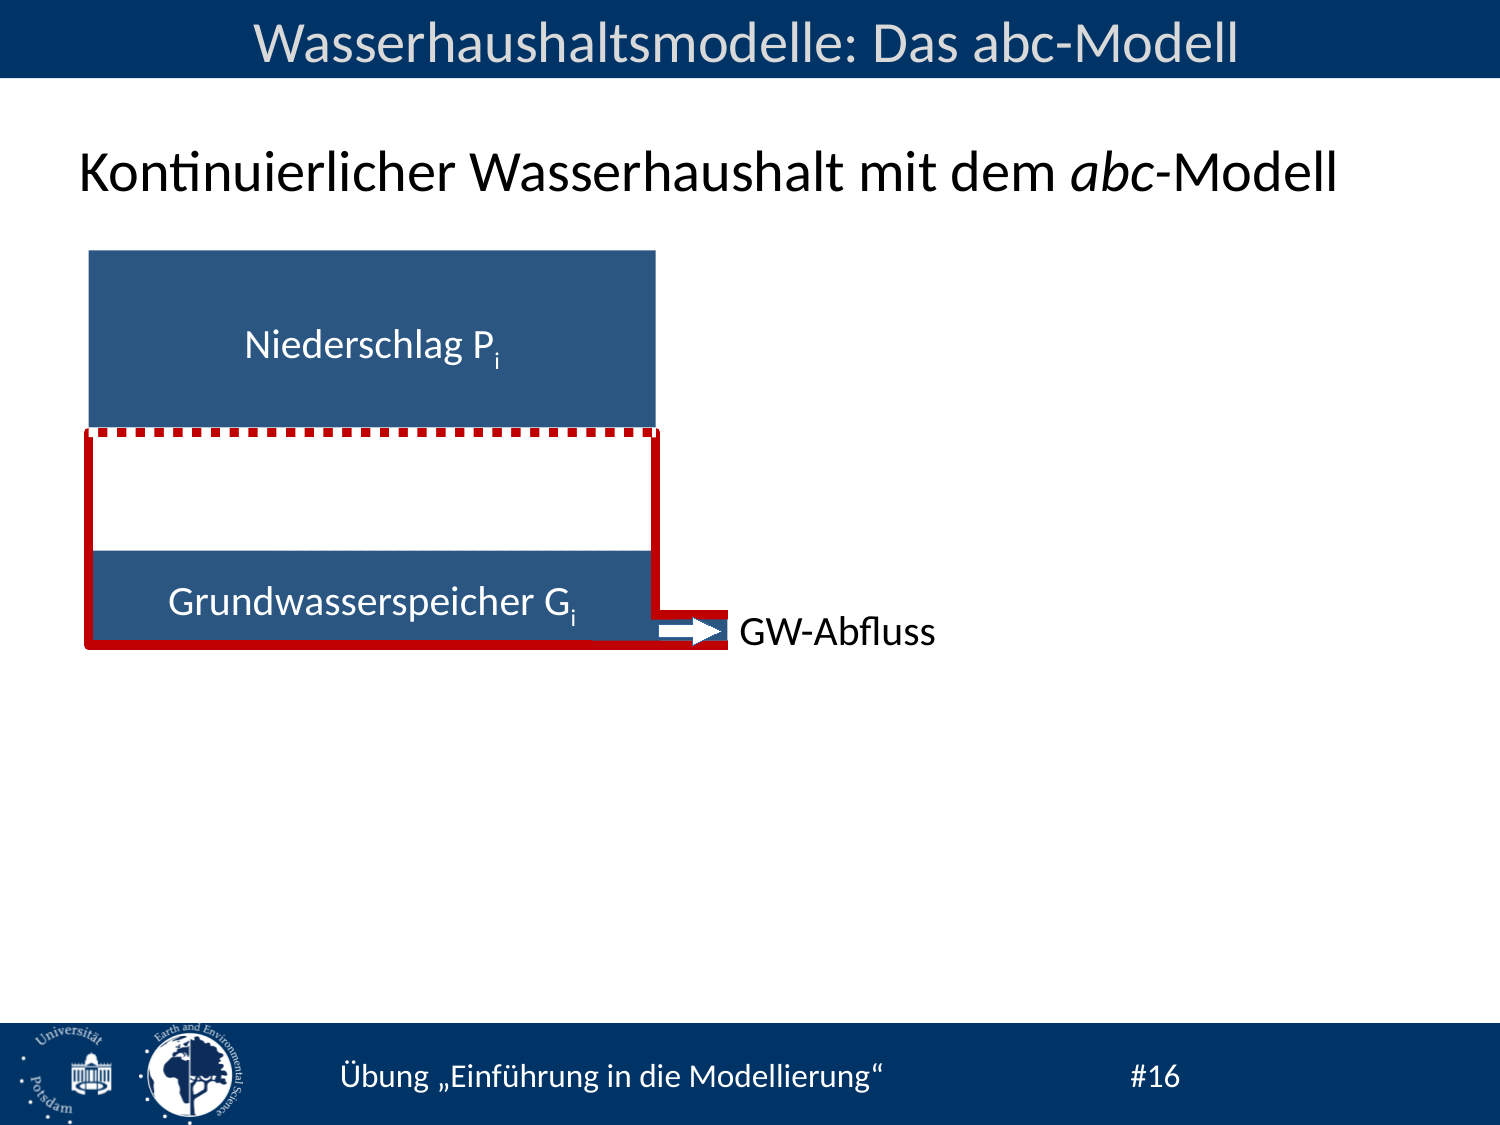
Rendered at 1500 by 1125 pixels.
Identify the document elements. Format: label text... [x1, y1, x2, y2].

text_box [93, 550, 651, 566]
text_box GW-Abfluss [724, 596, 1093, 662]
text_box Kontinuierlicher Wasserhaushalt mit dem abc-Modell [64, 125, 1412, 211]
text_box Grundwasserspeicher Gi [93, 566, 651, 639]
text_box [88, 382, 656, 428]
text_box [88, 250, 656, 309]
picture [139, 1023, 243, 1125]
text_box Wasserhaushaltsmodelle: Das abc-Modell [0, 0, 1495, 75]
text_box [93, 617, 724, 646]
text_box Niederschlag Pi [88, 309, 656, 382]
